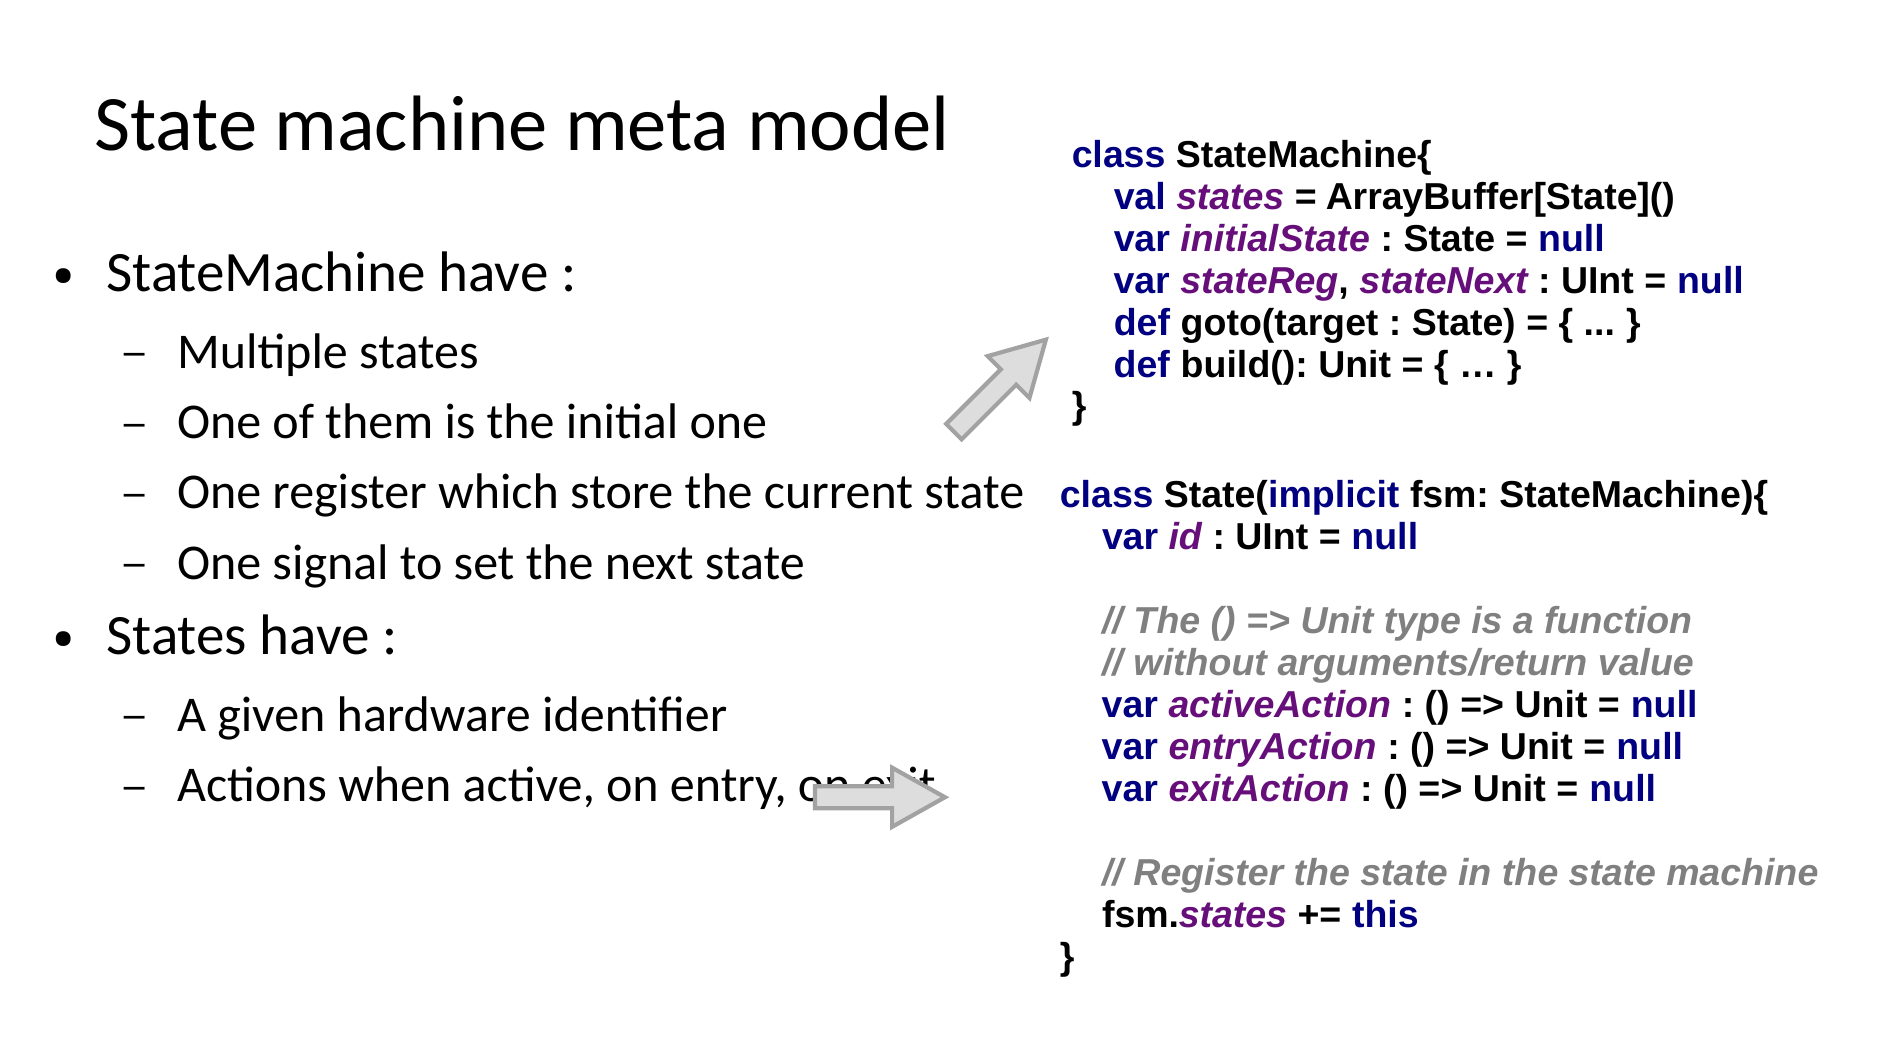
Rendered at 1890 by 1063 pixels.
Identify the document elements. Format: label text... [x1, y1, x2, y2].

text_box [814, 767, 945, 827]
text_box class State(implicit fsm: StateMachine){ var id : UInt = null // The () => Unit type is a function // without arguments/return value var activeAction : () => Unit = null var entryAction : () => Unit = null var exitAction : () => Unit = null // Register the state in the state machine fsm.states += this } [1045, 466, 1890, 1000]
text_box class StateMachine{ val states = ArrayBuffer[State]() var initialState : State = null var stateReg, stateNext : UInt = null def goto(target : State) = { ... } def build(): Unit = { … } } [1057, 125, 1890, 444]
title State machine meta model [94, 42, 1796, 220]
text_box [946, 339, 1046, 440]
list StateMachine have : Multiple states One of them is the initial one One register which store the current state One signal to set the next state States have : A given hardware identifier Actions when active, on entry, on exit [35, 248, 1737, 961]
